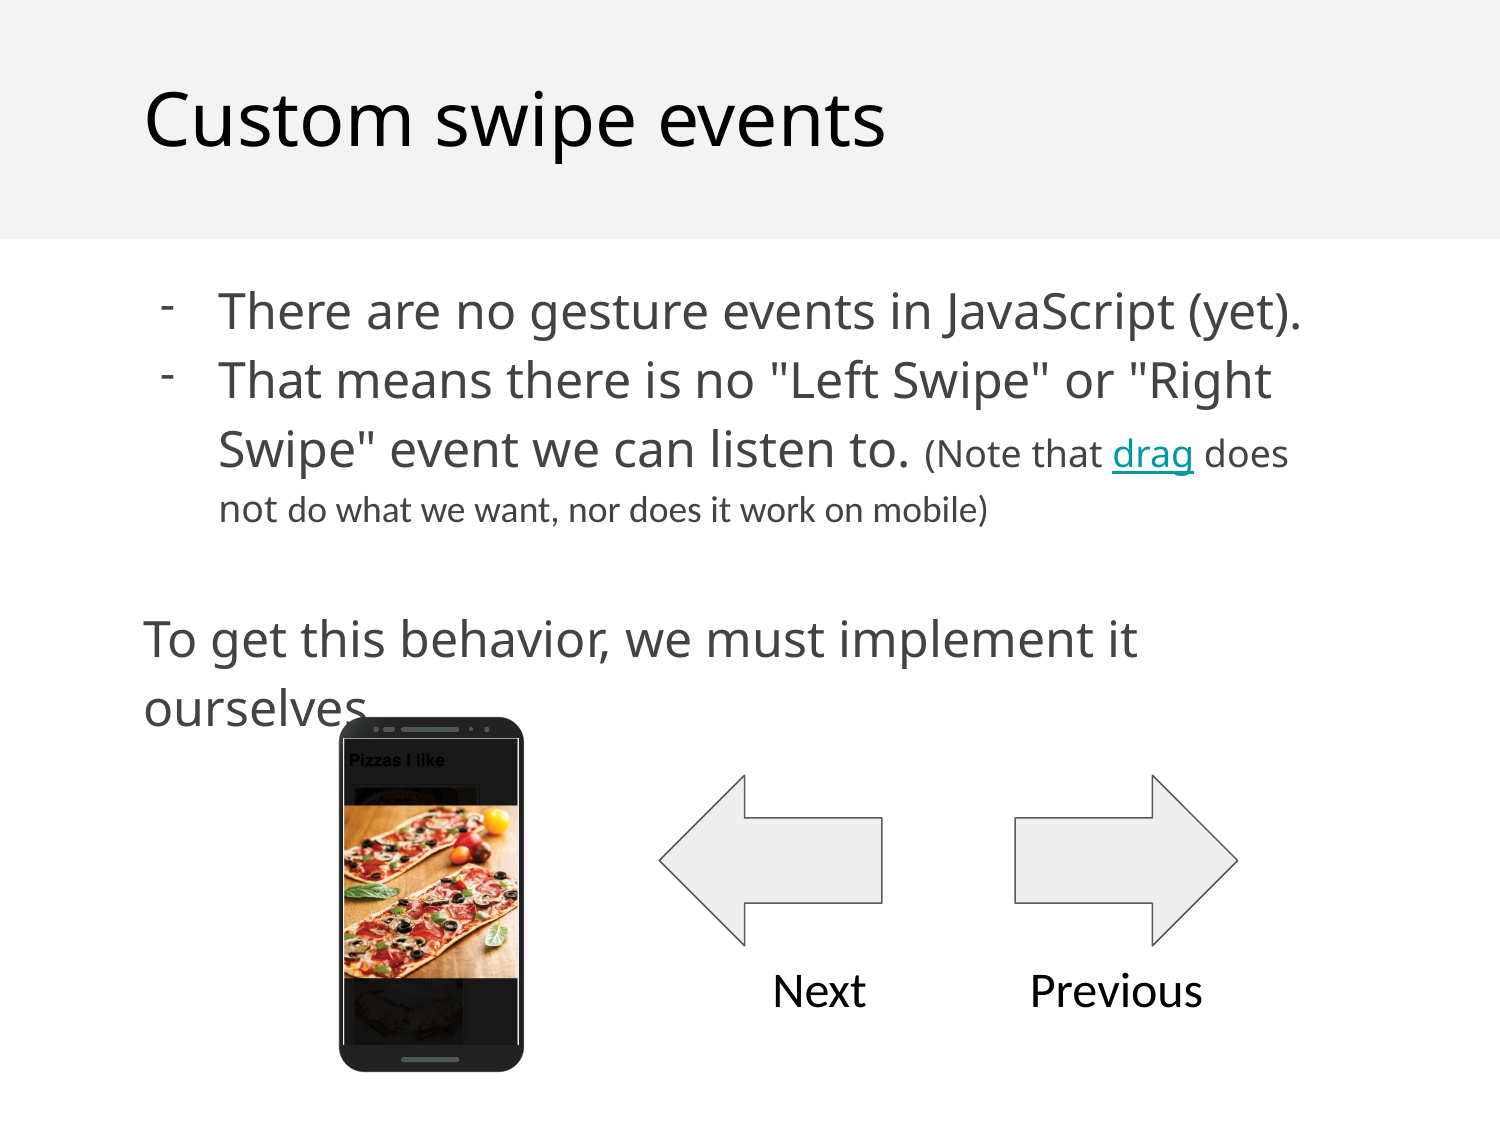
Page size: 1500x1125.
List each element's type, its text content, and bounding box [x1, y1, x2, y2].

text_box [1015, 775, 1238, 917]
picture [333, 715, 529, 1081]
text_box Next [518, 917, 882, 1058]
text_box [659, 775, 882, 917]
list There are no gesture events in JavaScript (yet). That means there is no "Left Swipe" or "Right Swipe" event we can listen to. (Note that drag does not do what we want, nor does it work on mobile) To get this behavior, we must implement it ourselves. [128, 255, 1372, 1004]
text_box Previous [1015, 917, 1379, 1058]
title Custom swipe events [128, 56, 1372, 183]
